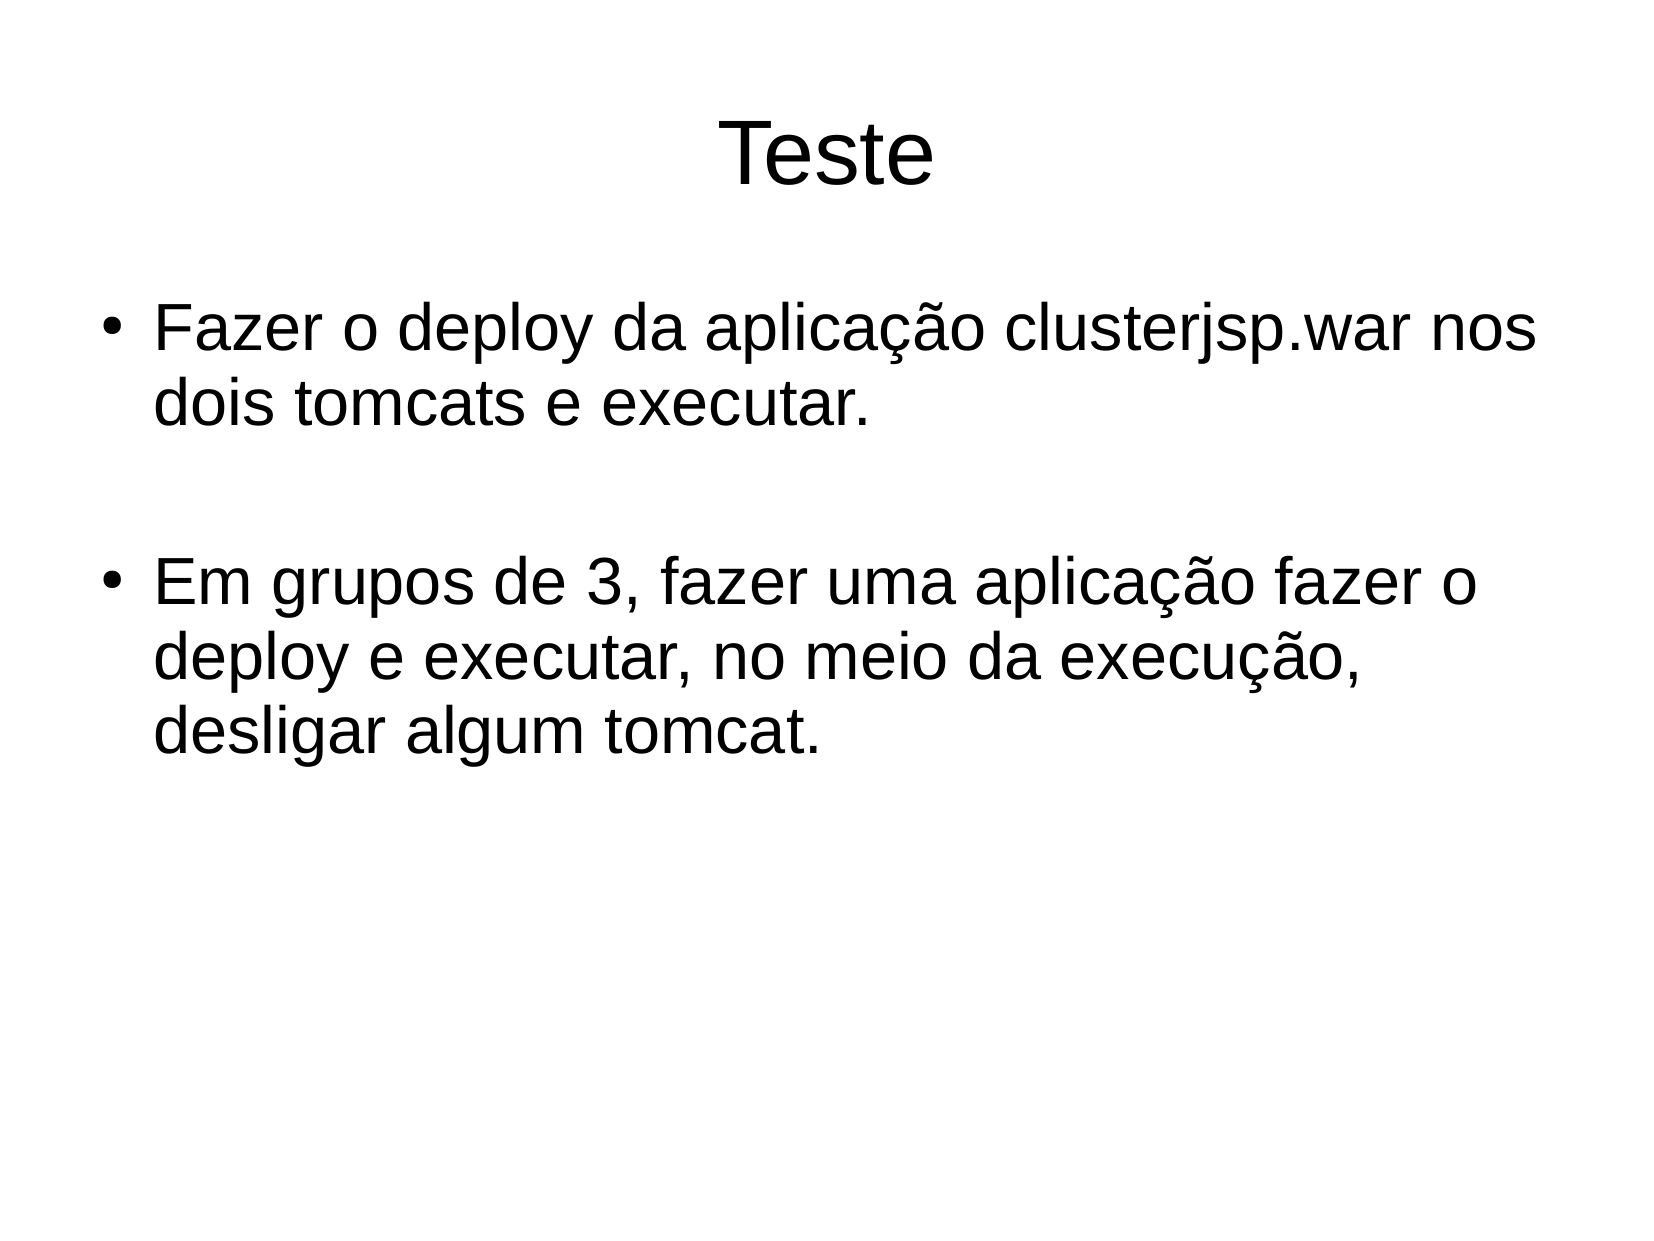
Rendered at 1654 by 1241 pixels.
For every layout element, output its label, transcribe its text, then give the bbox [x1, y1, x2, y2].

title Teste [82, 49, 1571, 257]
list Fazer o deploy da aplicação clusterjsp.war nos dois tomcats e executar. Em grupos de 3, fazer uma aplicação fazer o deploy e executar, no meio da execução, desligar algum tomcat. [82, 290, 1571, 1010]
